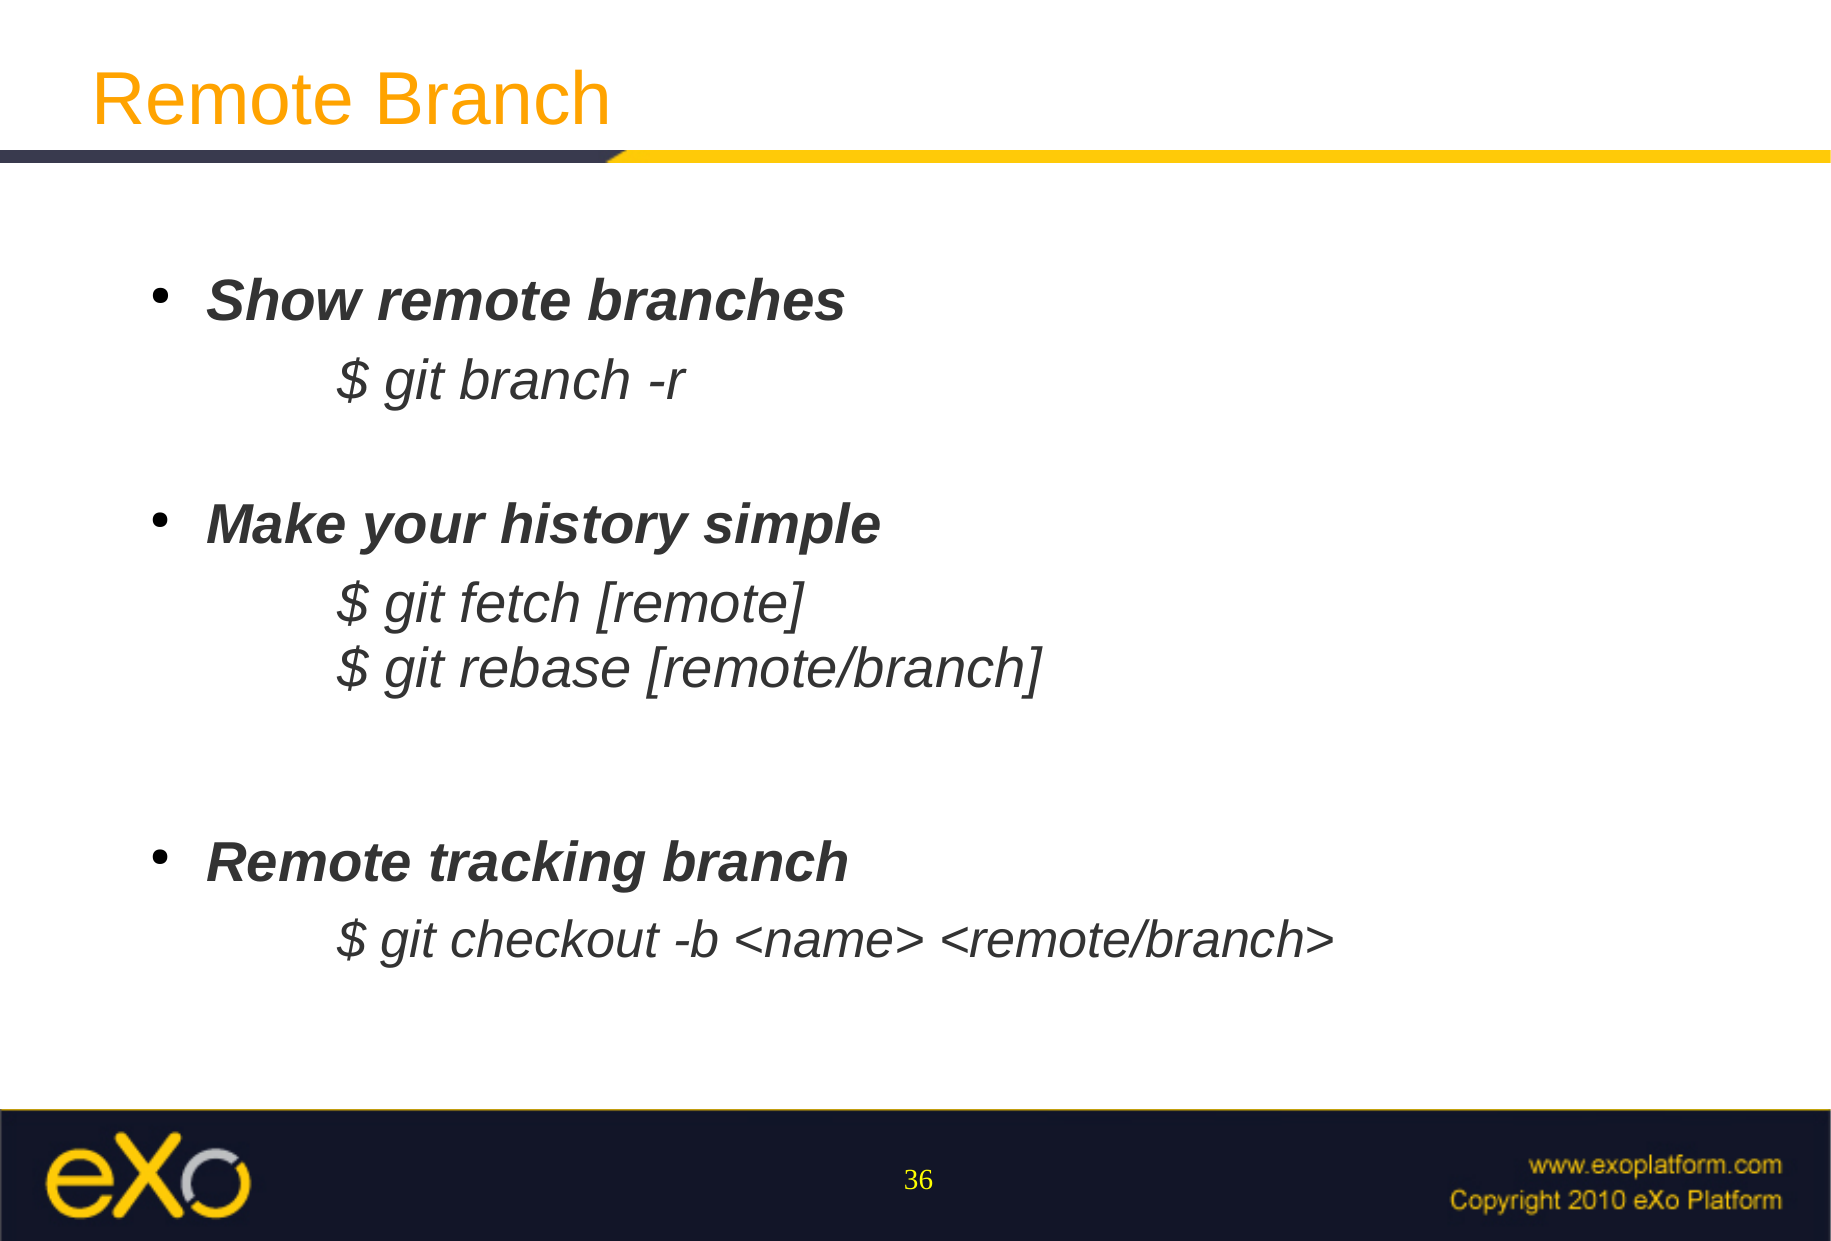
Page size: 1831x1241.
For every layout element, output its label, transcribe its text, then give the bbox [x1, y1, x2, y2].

list Remote tracking branch $ git checkout -b <name> <remote/branch> [150, 825, 1747, 1088]
text_box Remote Branch [91, 49, 1740, 151]
picture [0, 1109, 1831, 1241]
list Make your history simple $ git fetch [remote] $ git rebase [remote/branch] [150, 487, 1747, 751]
picture [0, 150, 1831, 163]
list Show remote branches $ git branch -r [150, 262, 1747, 451]
